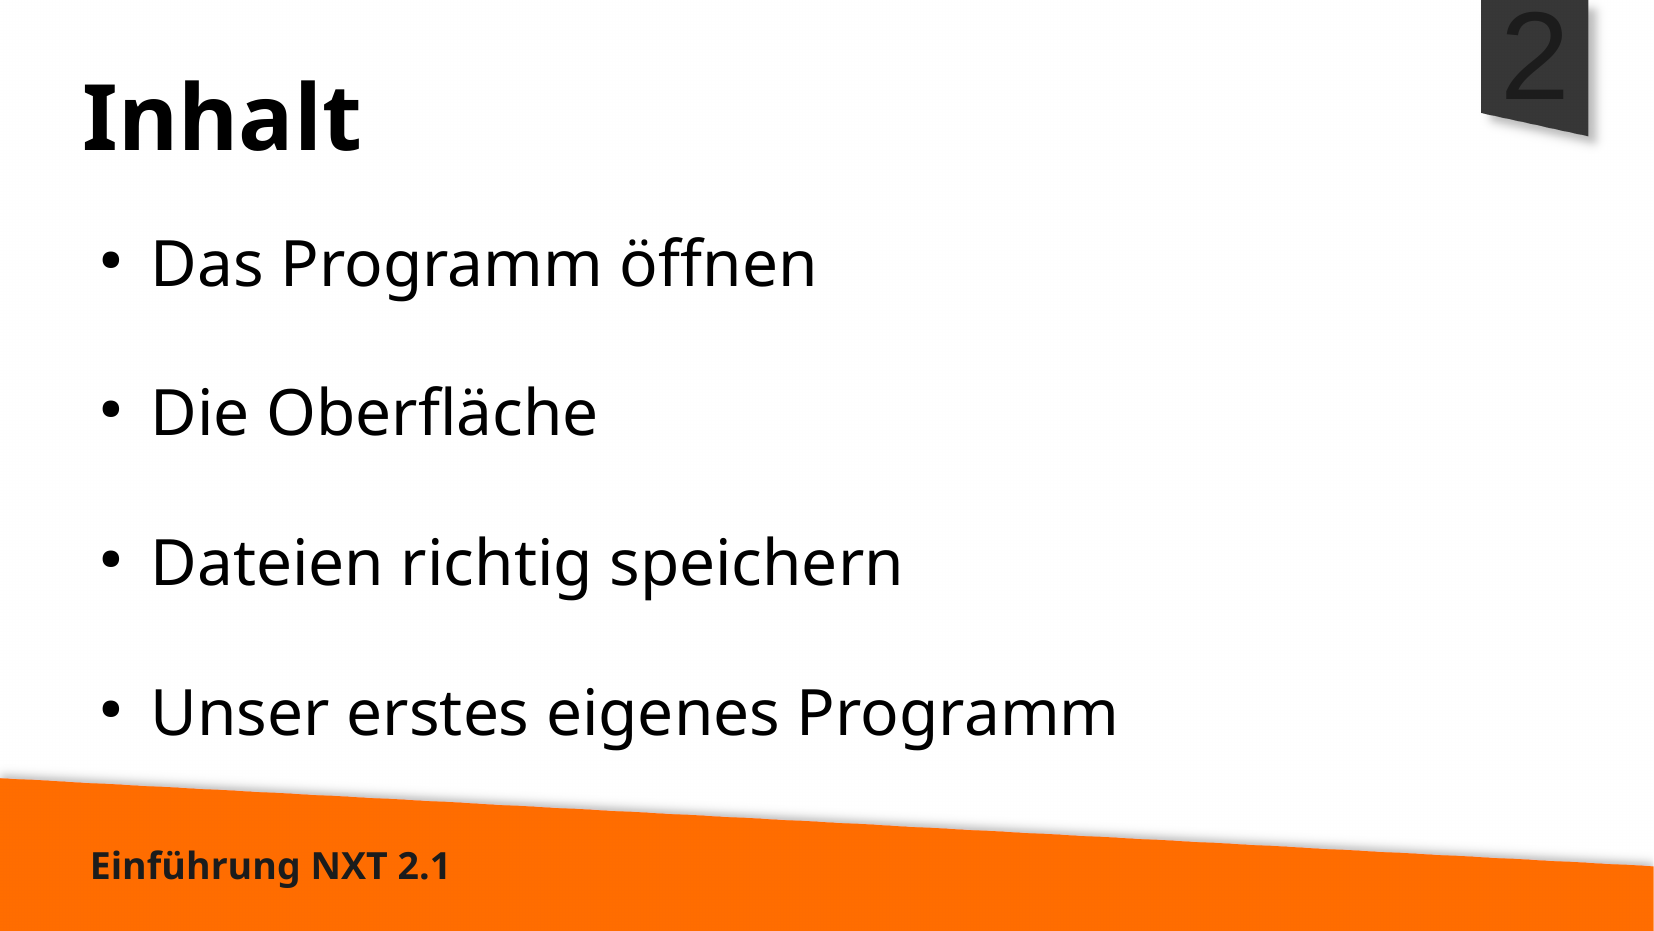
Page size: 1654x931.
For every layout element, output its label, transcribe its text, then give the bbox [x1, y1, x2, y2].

title Inhalt [82, 37, 1571, 193]
text_box Einführung NXT 2.1 [75, 832, 1201, 901]
picture [0, 0, 1654, 931]
list Das Programm öffnen Die Oberfläche Dateien richtig speichern Unser erstes eigenes Programm [82, 217, 1571, 758]
text_box 2 [1462, 0, 1609, 134]
